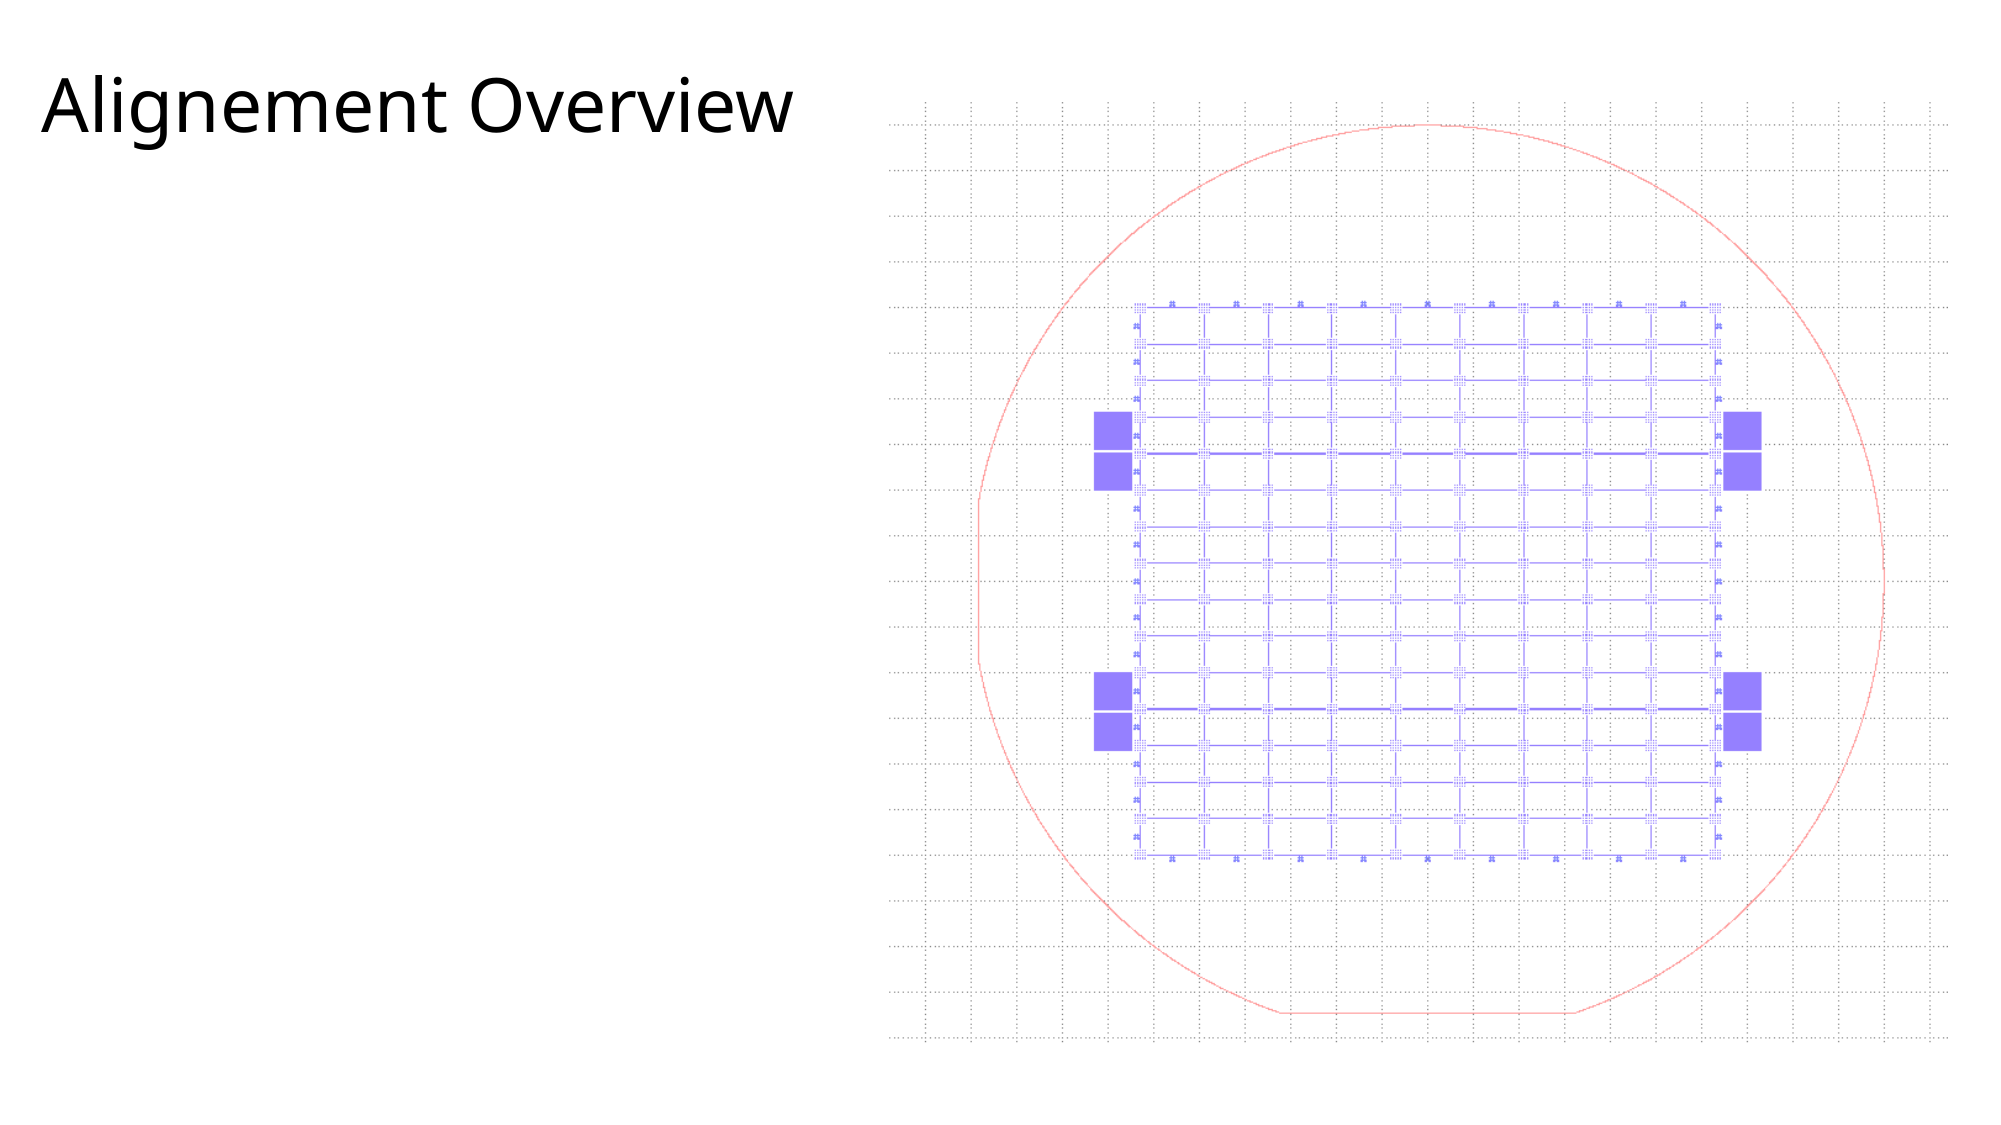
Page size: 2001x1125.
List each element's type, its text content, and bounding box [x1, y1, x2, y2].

picture [888, 101, 1948, 1046]
title Alignement Overview [26, 0, 1752, 218]
